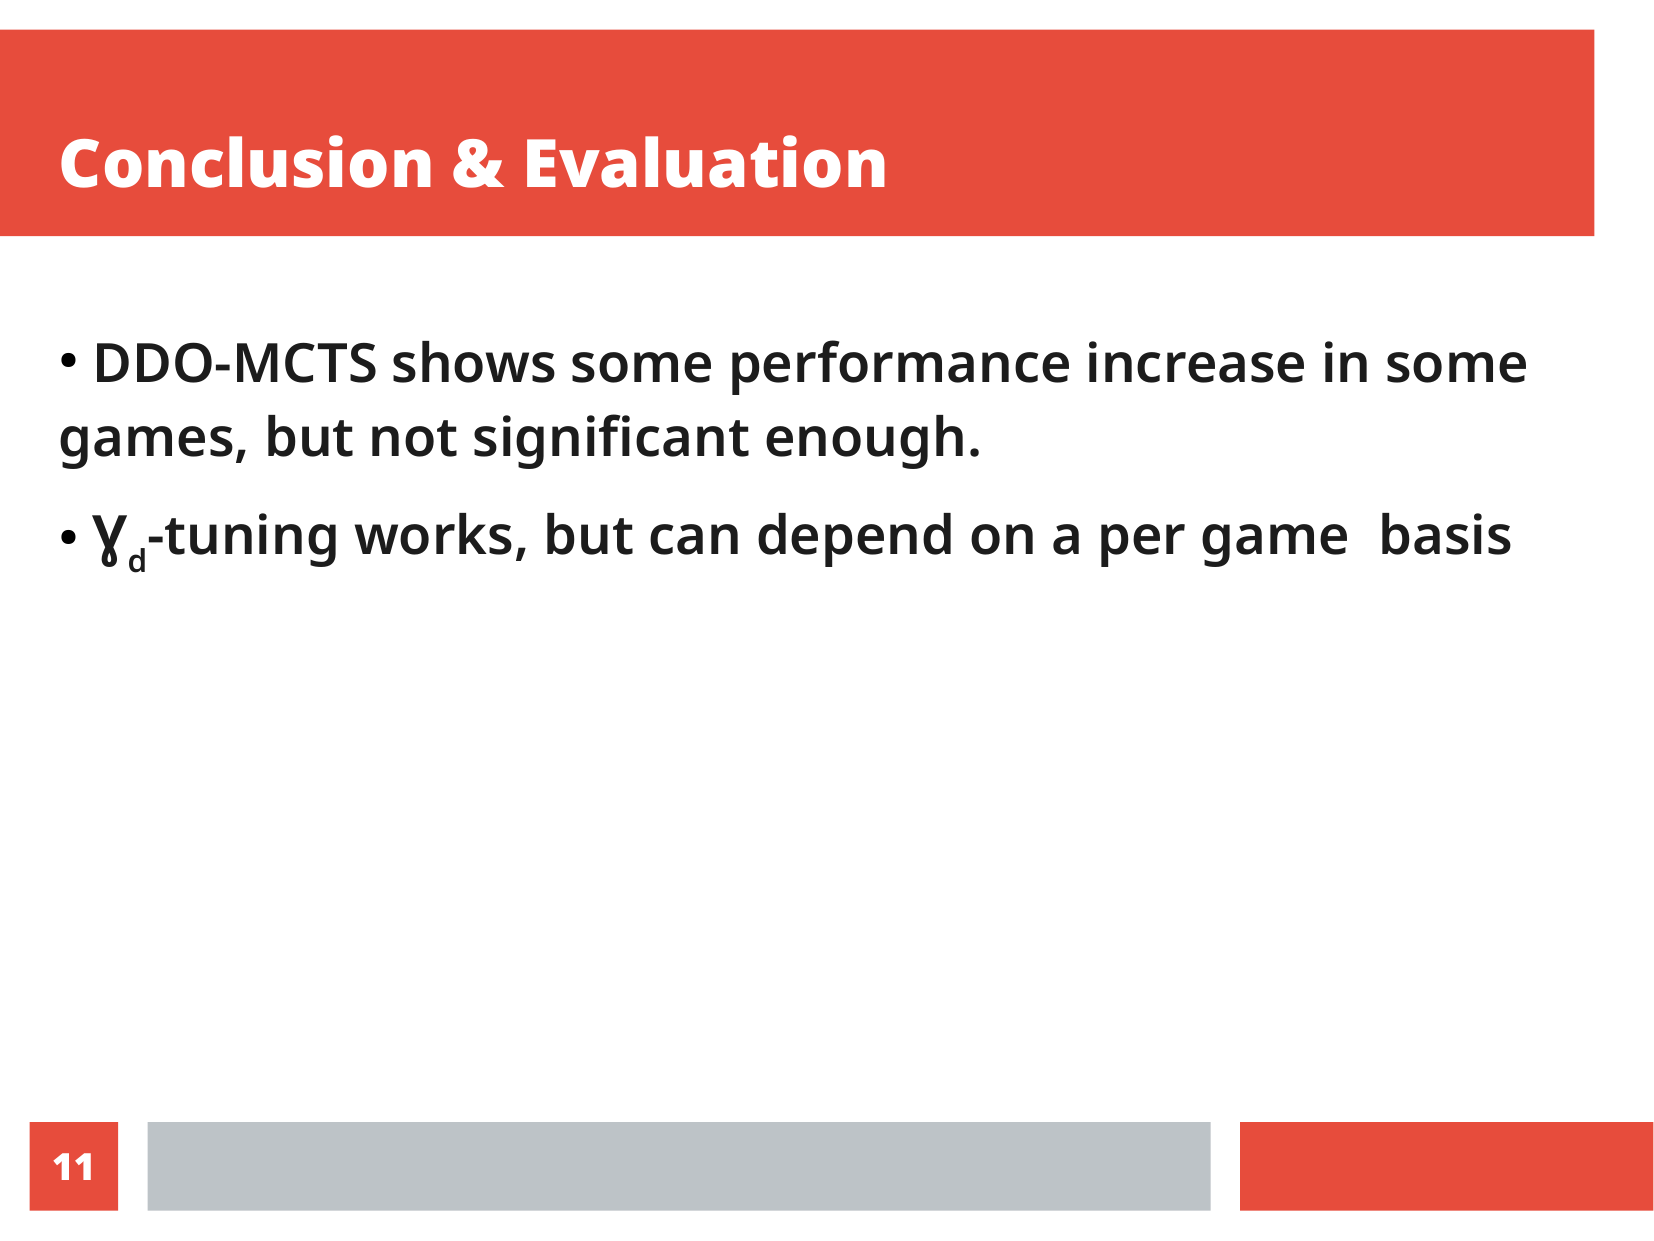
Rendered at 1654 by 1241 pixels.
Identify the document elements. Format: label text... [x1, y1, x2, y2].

title Conclusion & Evaluation [59, 59, 1595, 207]
list DDO-MCTS shows some performance increase in some games, but not significant enough. Ɣd-tuning works, but can depend on a per game basis [59, 324, 1565, 1093]
